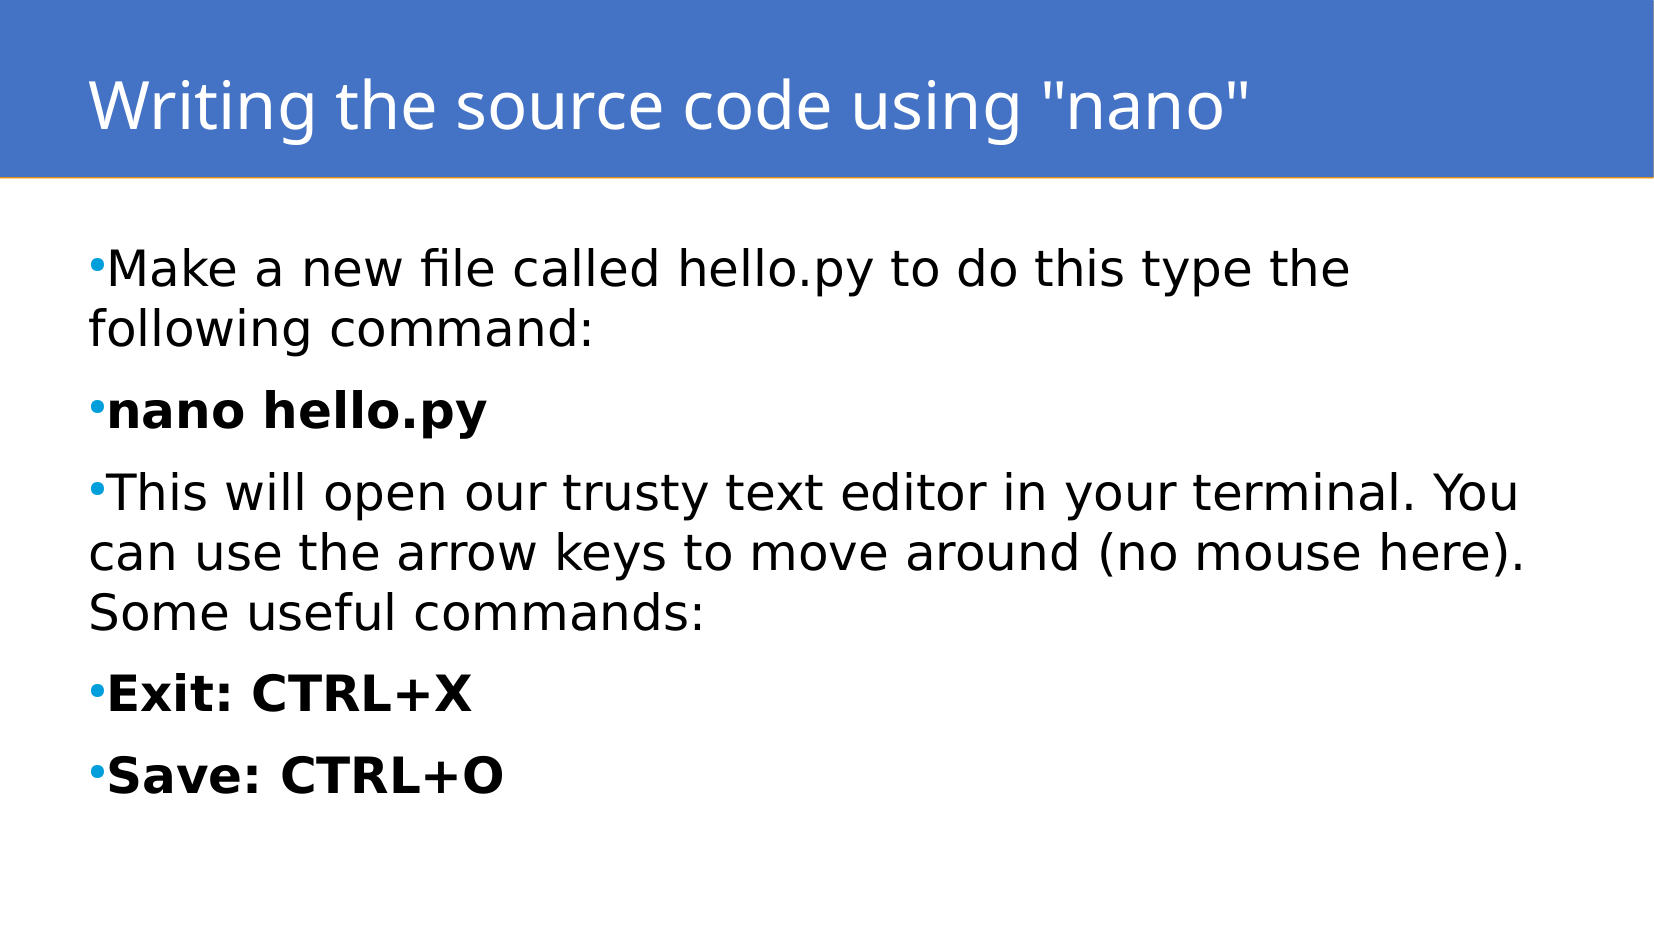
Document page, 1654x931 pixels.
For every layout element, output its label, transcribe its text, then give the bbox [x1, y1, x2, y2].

list Make a new file called hello.py to do this type the following command: nano hello.py This will open our trusty text editor in your terminal. You can use the arrow keys to move around (no mouse here). Some useful commands: Exit: CTRL+X Save: CTRL+O [88, 236, 1565, 813]
title Writing the source code using "nano" [88, 14, 1565, 143]
